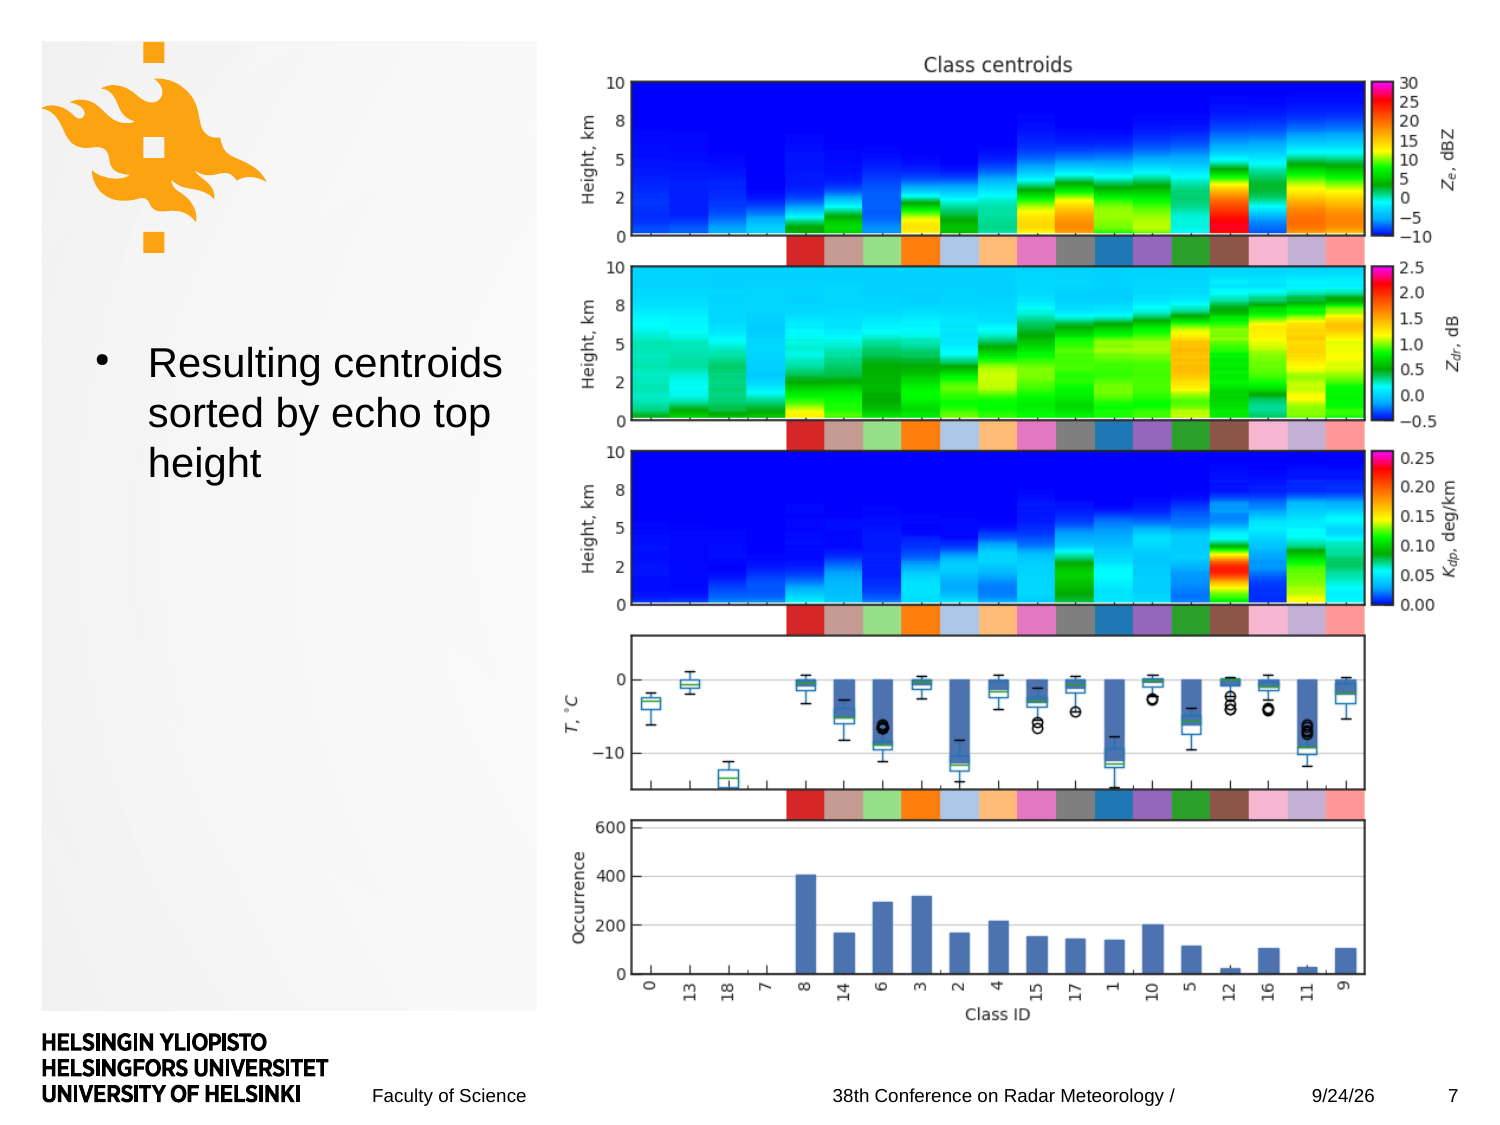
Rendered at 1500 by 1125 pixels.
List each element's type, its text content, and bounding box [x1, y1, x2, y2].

picture [41, 38, 1483, 1044]
picture [144, 137, 164, 158]
list Resulting centroids sorted by echo top height [62, 328, 523, 967]
